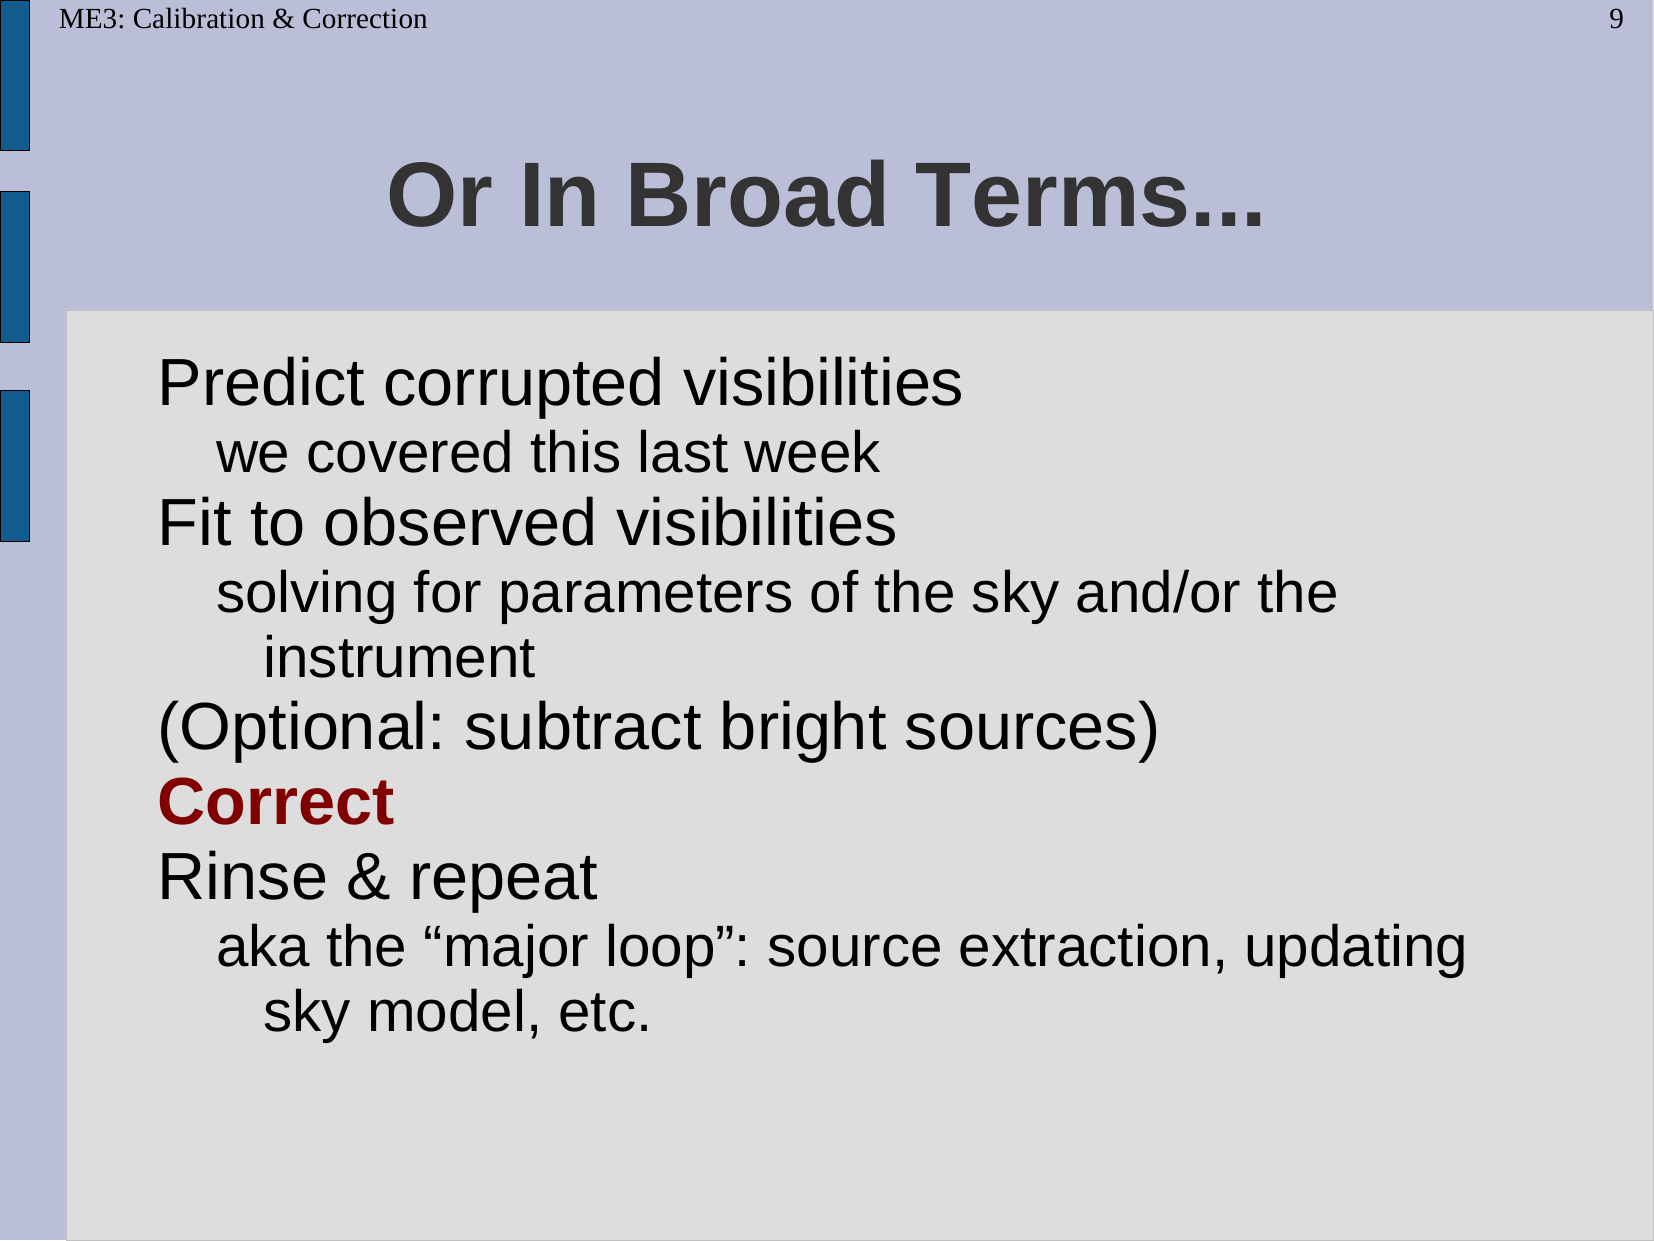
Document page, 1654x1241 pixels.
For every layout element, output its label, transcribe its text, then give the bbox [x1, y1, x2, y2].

title Or In Broad Terms... [121, 91, 1534, 299]
list Predict corrupted visibilities we covered this last week Fit to observed visibilities solving for parameters of the sky and/or the instrument (Optional: subtract bright sources) Correct Rinse & repeat aka the “major loop”: source extraction, updating sky model, etc. [121, 344, 1534, 1112]
